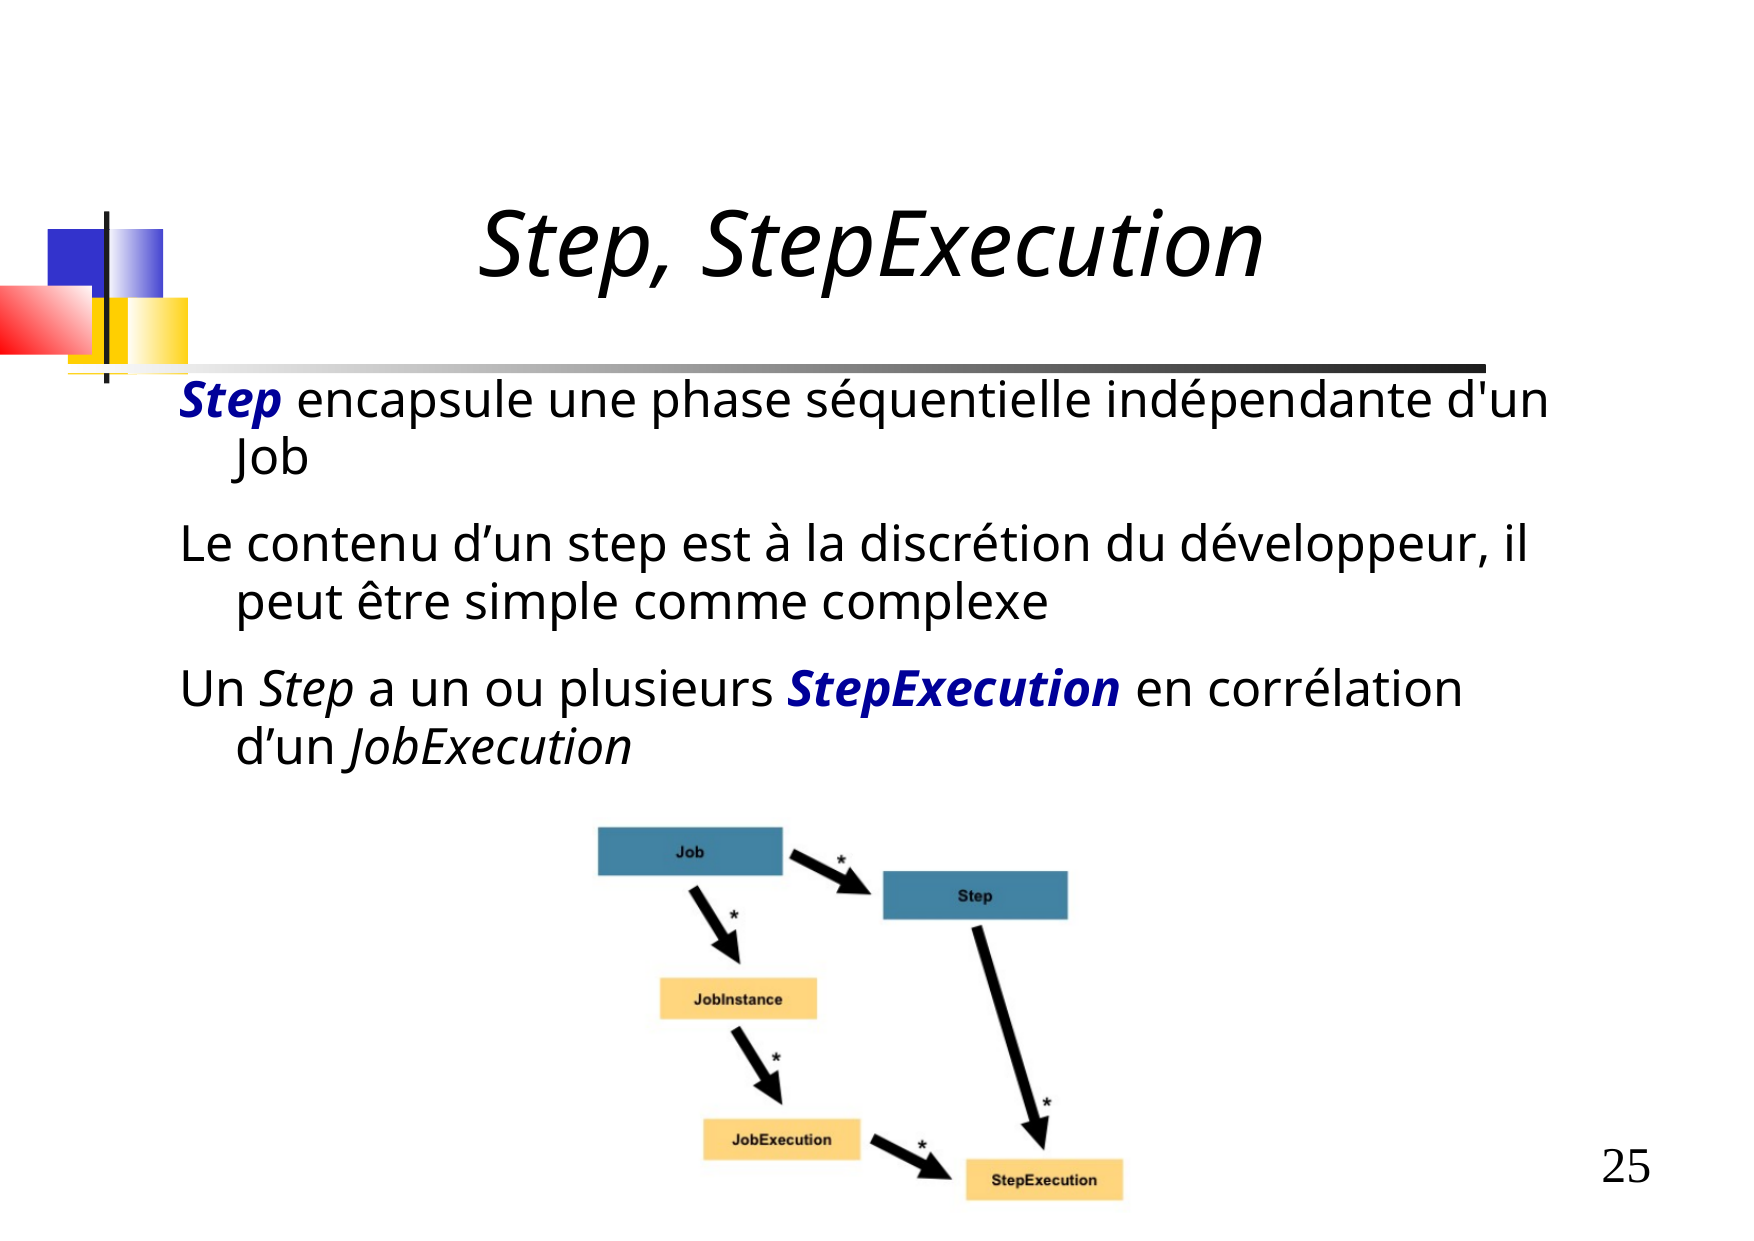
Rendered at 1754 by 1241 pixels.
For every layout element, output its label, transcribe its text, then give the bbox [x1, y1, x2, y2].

title Step, StepExecution [179, 139, 1567, 351]
list Step encapsule une phase séquentielle indépendante d'un Job Le contenu d’un step est à la discrétion du développeur, il peut être simple comme complexe Un Step a un ou plusieurs StepExecution en corrélation d’un JobExecution [179, 371, 1567, 1091]
picture [562, 811, 1223, 1222]
